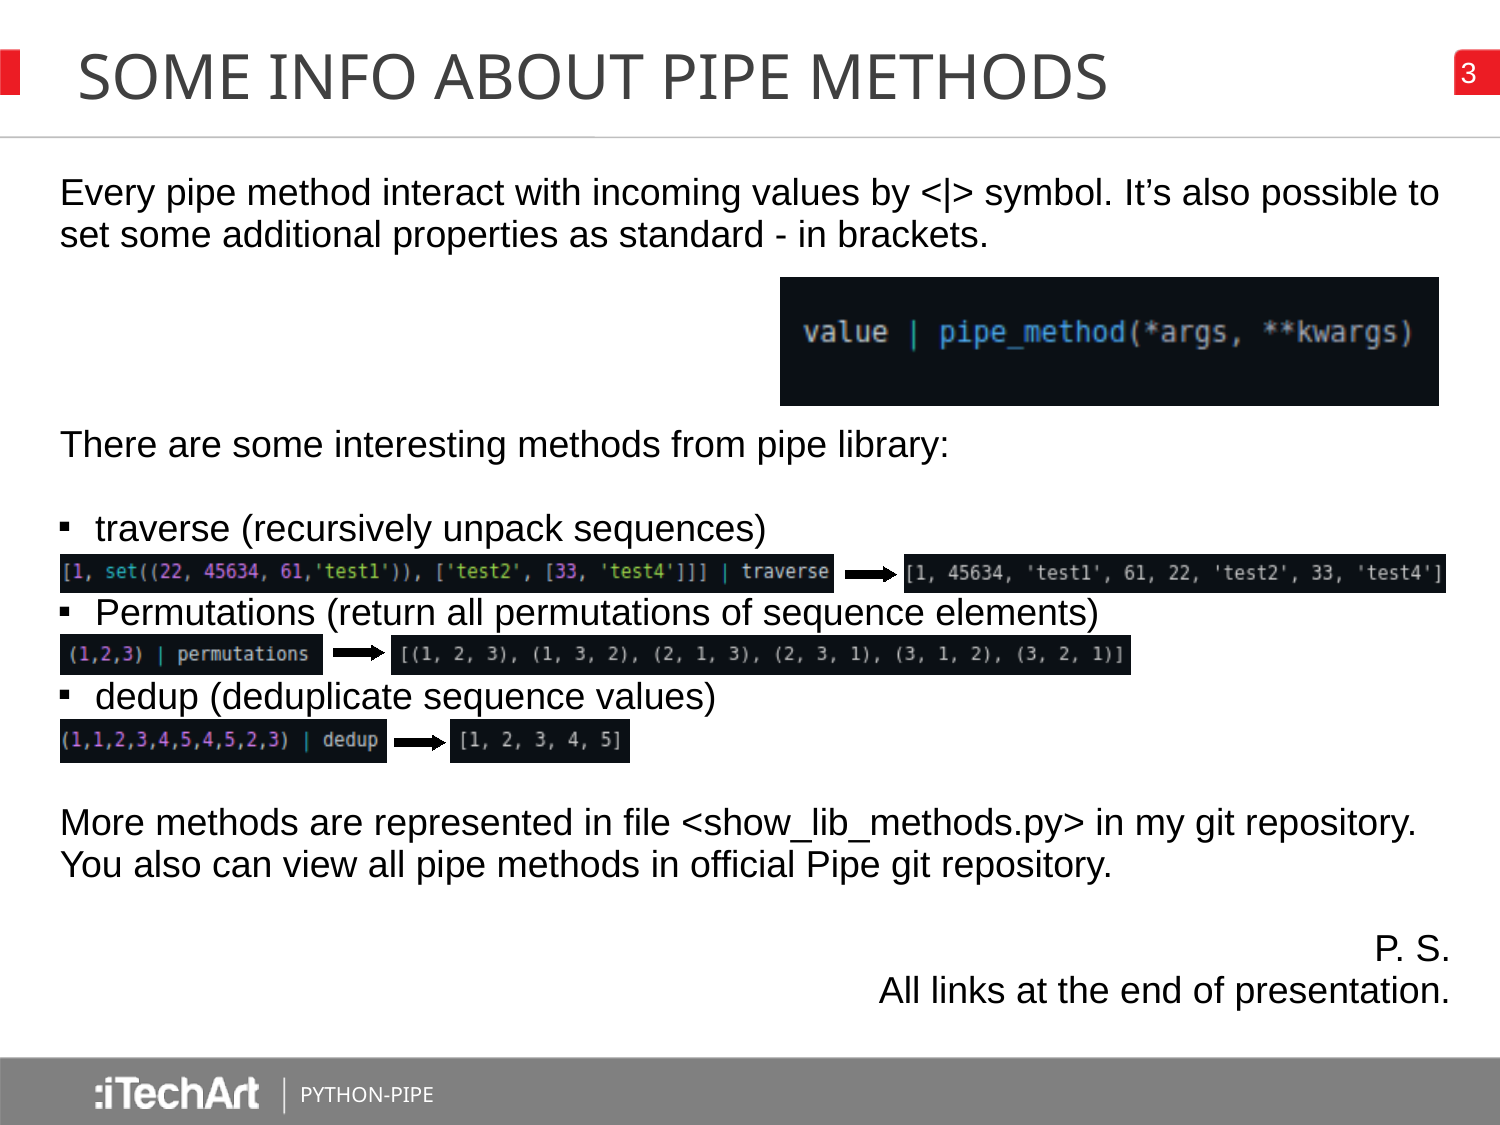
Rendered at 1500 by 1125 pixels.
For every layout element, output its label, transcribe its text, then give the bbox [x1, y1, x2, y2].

text_box 3 [1445, 46, 1492, 97]
text_box [845, 566, 897, 582]
picture [904, 554, 1446, 593]
text_box Every pipe method interact with incoming values by <|> symbol. It’s also possible to set some additional properties as standard - in brackets. There are some interesting methods from pipe library: traverse (recursively unpack sequences) Permutations (return all permutations of sequence elements) dedup (deduplicate sequence values) More methods are represented in file <show_lib_methods.py> in my git repository. You also can view all pipe methods in official Pipe git repository. P. S. All links at the end of presentation. [45, 163, 1466, 1061]
text_box [394, 735, 446, 751]
picture [391, 635, 1131, 676]
picture [0, 49, 20, 96]
title Some info about pipe methods [62, 29, 1235, 102]
picture [780, 277, 1439, 406]
subtitle Python-pipe [285, 1082, 546, 1123]
picture [1492, 49, 1500, 95]
picture [0, 1057, 1500, 1125]
picture [60, 719, 387, 763]
picture [60, 554, 834, 593]
text_box [333, 645, 385, 661]
picture [60, 634, 323, 676]
picture [450, 719, 630, 763]
